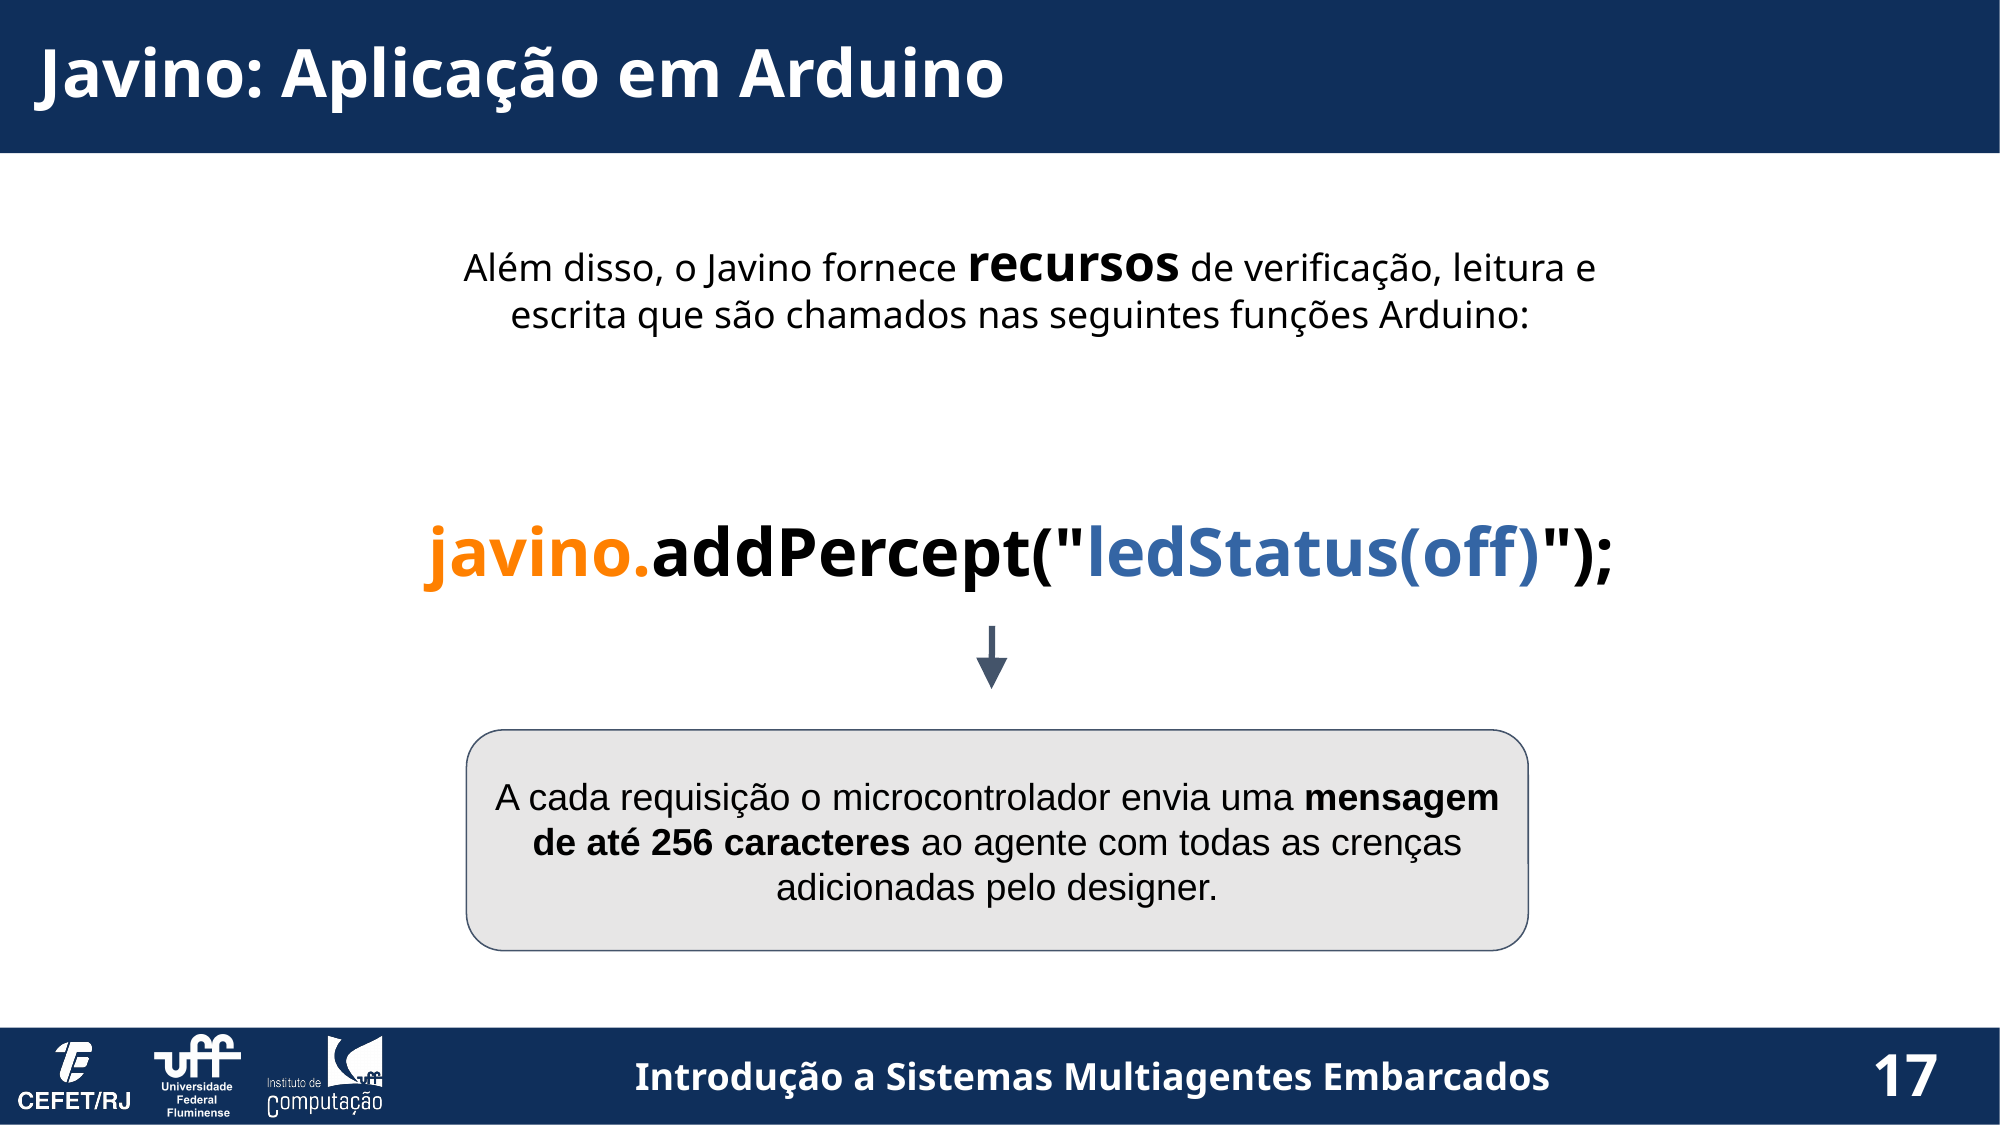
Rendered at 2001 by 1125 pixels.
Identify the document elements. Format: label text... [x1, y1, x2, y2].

text_box Javino: Aplicação em Arduino [25, 23, 2000, 119]
text_box Além disso, o Javino fornece recursos de verificação, leitura e escrita que são chamados nas seguintes funções Arduino: [391, 224, 1670, 357]
picture [265, 1033, 384, 1118]
picture [153, 1033, 242, 1122]
text_box A cada requisição o microcontrolador envia uma mensagem de até 256 caracteres ao agente com todas as crenças adicionadas pelo designer. [466, 729, 1529, 951]
text_box javino.addPercept("ledStatus(off)"); [414, 501, 1647, 597]
picture [18, 1021, 130, 1125]
